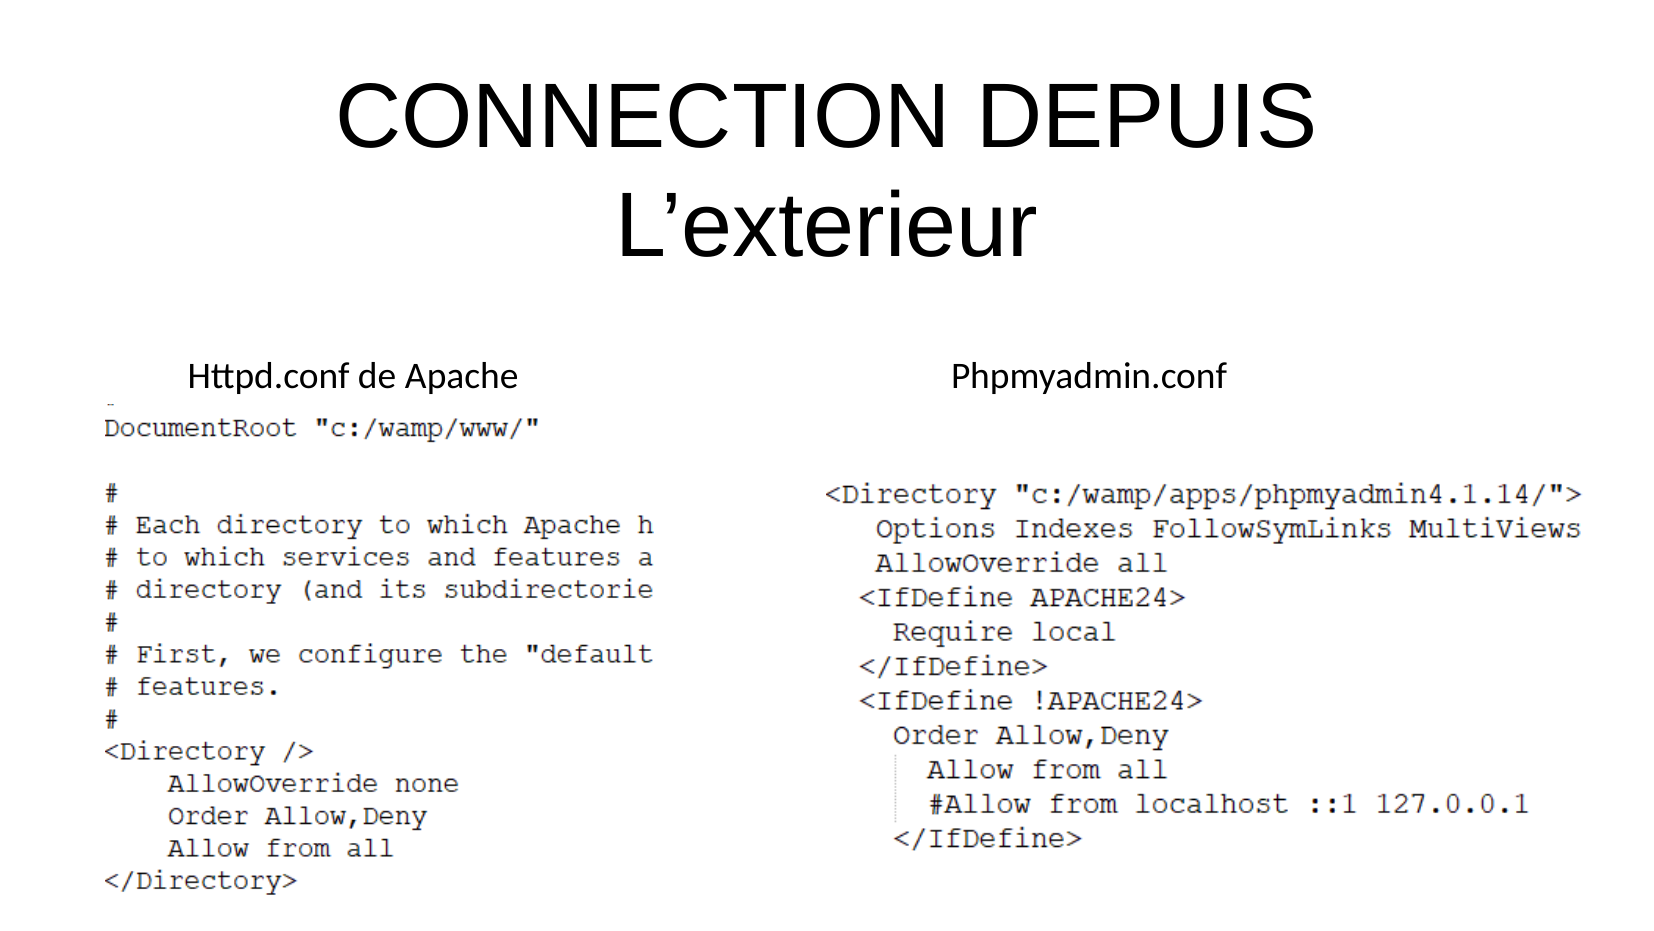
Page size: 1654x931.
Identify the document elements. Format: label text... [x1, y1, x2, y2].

text_box CONNECTION DEPUIS L’exterieur [246, 47, 1408, 268]
picture [826, 461, 1598, 860]
text_box Phpmyadmin.conf [936, 343, 1433, 405]
picture [105, 404, 654, 917]
text_box Httpd.conf de Apache [172, 343, 670, 405]
